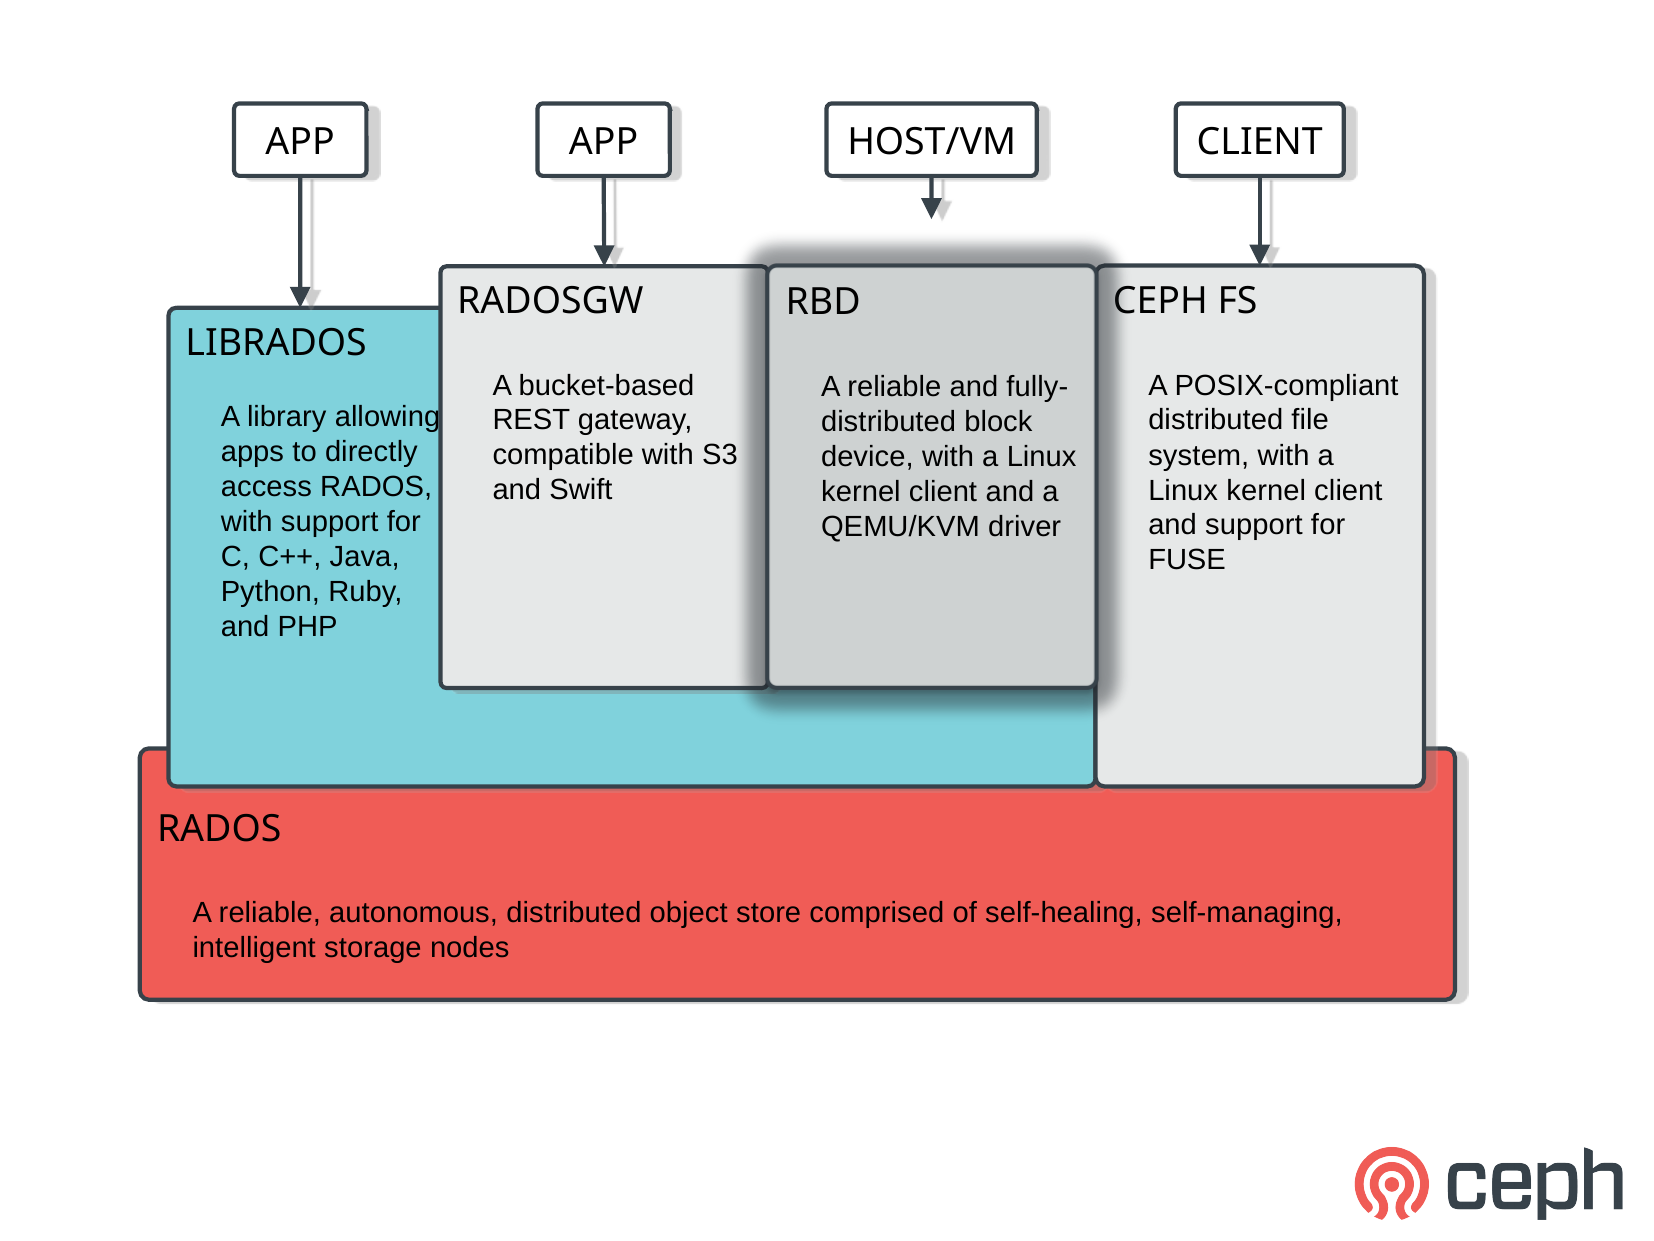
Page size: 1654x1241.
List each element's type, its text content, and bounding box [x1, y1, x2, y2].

text_box RADOSGW A bucket-based REST gateway, compatible with S3 and Swift [440, 266, 716, 688]
text_box HOST/VM [826, 103, 1037, 176]
text_box LIBRADOS A library allowing apps to directly access RADOS, with support for C, C++, Java, Python, Ruby, and PHP [168, 307, 1096, 787]
text_box RADOS A reliable, autonomous, distributed object store comprised of self-healing, self-managing, intelligent storage nodes [139, 748, 1455, 1000]
text_box APP [234, 103, 367, 176]
text_box CEPH FS A POSIX-compliant distributed file system, with a Linux kernel client and support for FUSE [1095, 265, 1424, 787]
text_box RBD A reliable and fully-distributed block device, with a Linux kernel client and a QEMU/KVM driver [770, 269, 1093, 686]
picture [716, 218, 1147, 742]
picture [1308, 1100, 1654, 1241]
text_box CLIENT [1175, 103, 1344, 176]
text_box APP [537, 103, 670, 176]
